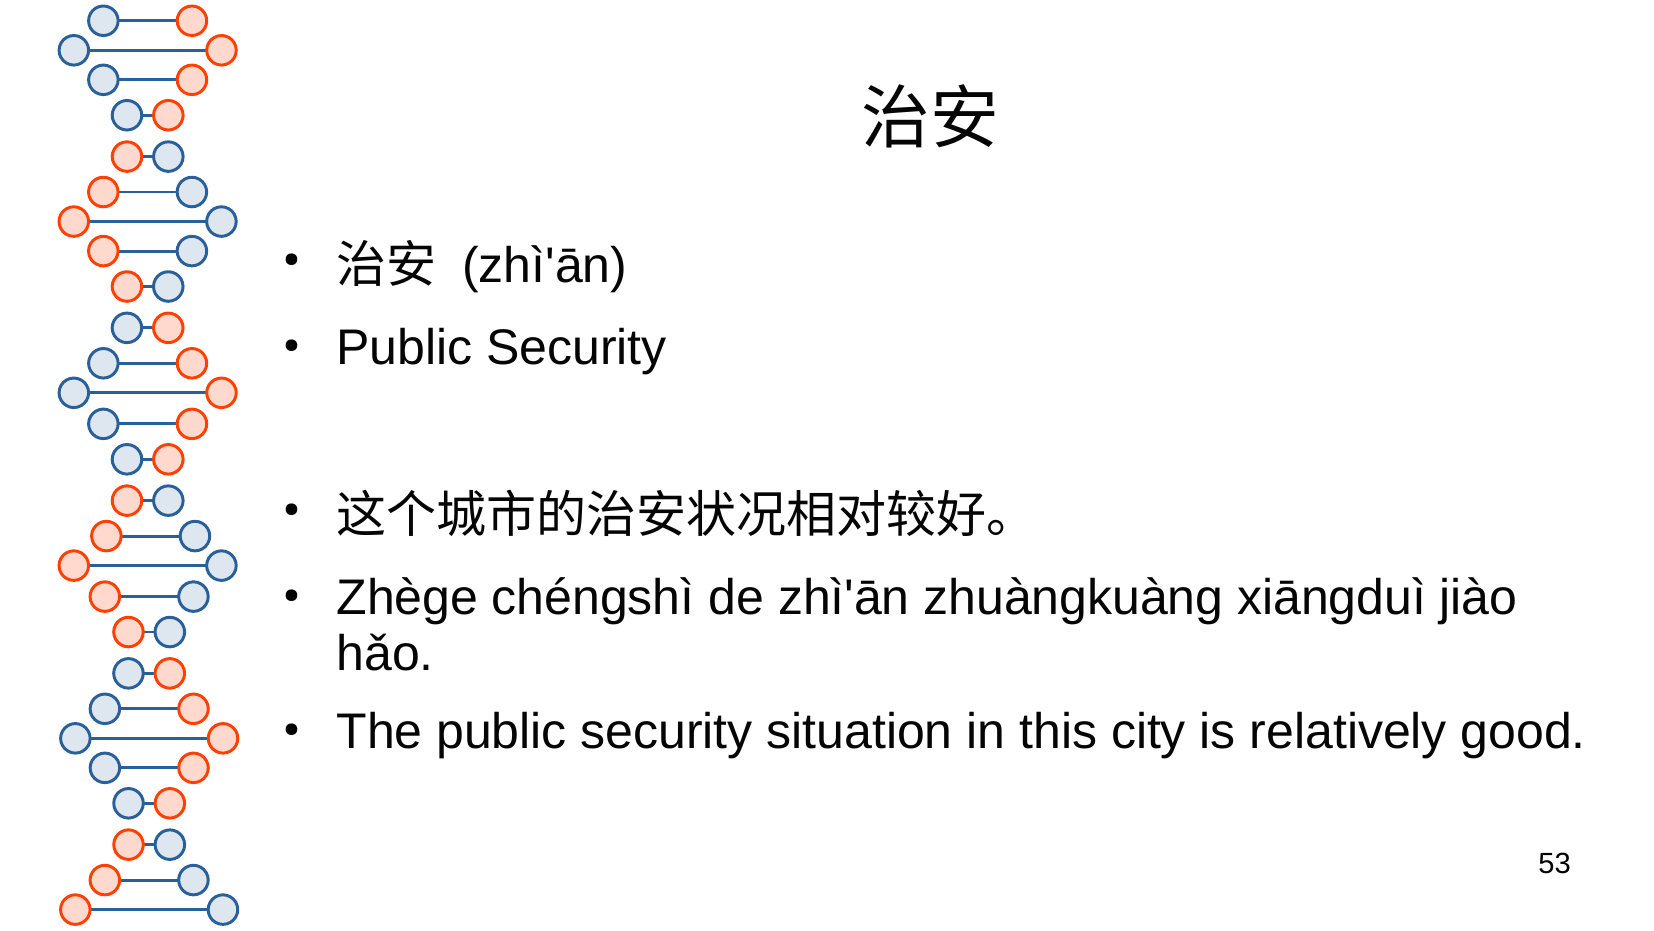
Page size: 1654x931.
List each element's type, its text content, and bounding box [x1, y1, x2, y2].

list 治安 (zhì'ān) Public Security 这个城市的治安状况相对较好。 Zhège chéngshì de zhì'ān zhuàngkuàng xiāngduì jiào hǎo. The public security situation in this city is relatively good. [265, 224, 1595, 764]
title 治安 [265, 35, 1595, 189]
